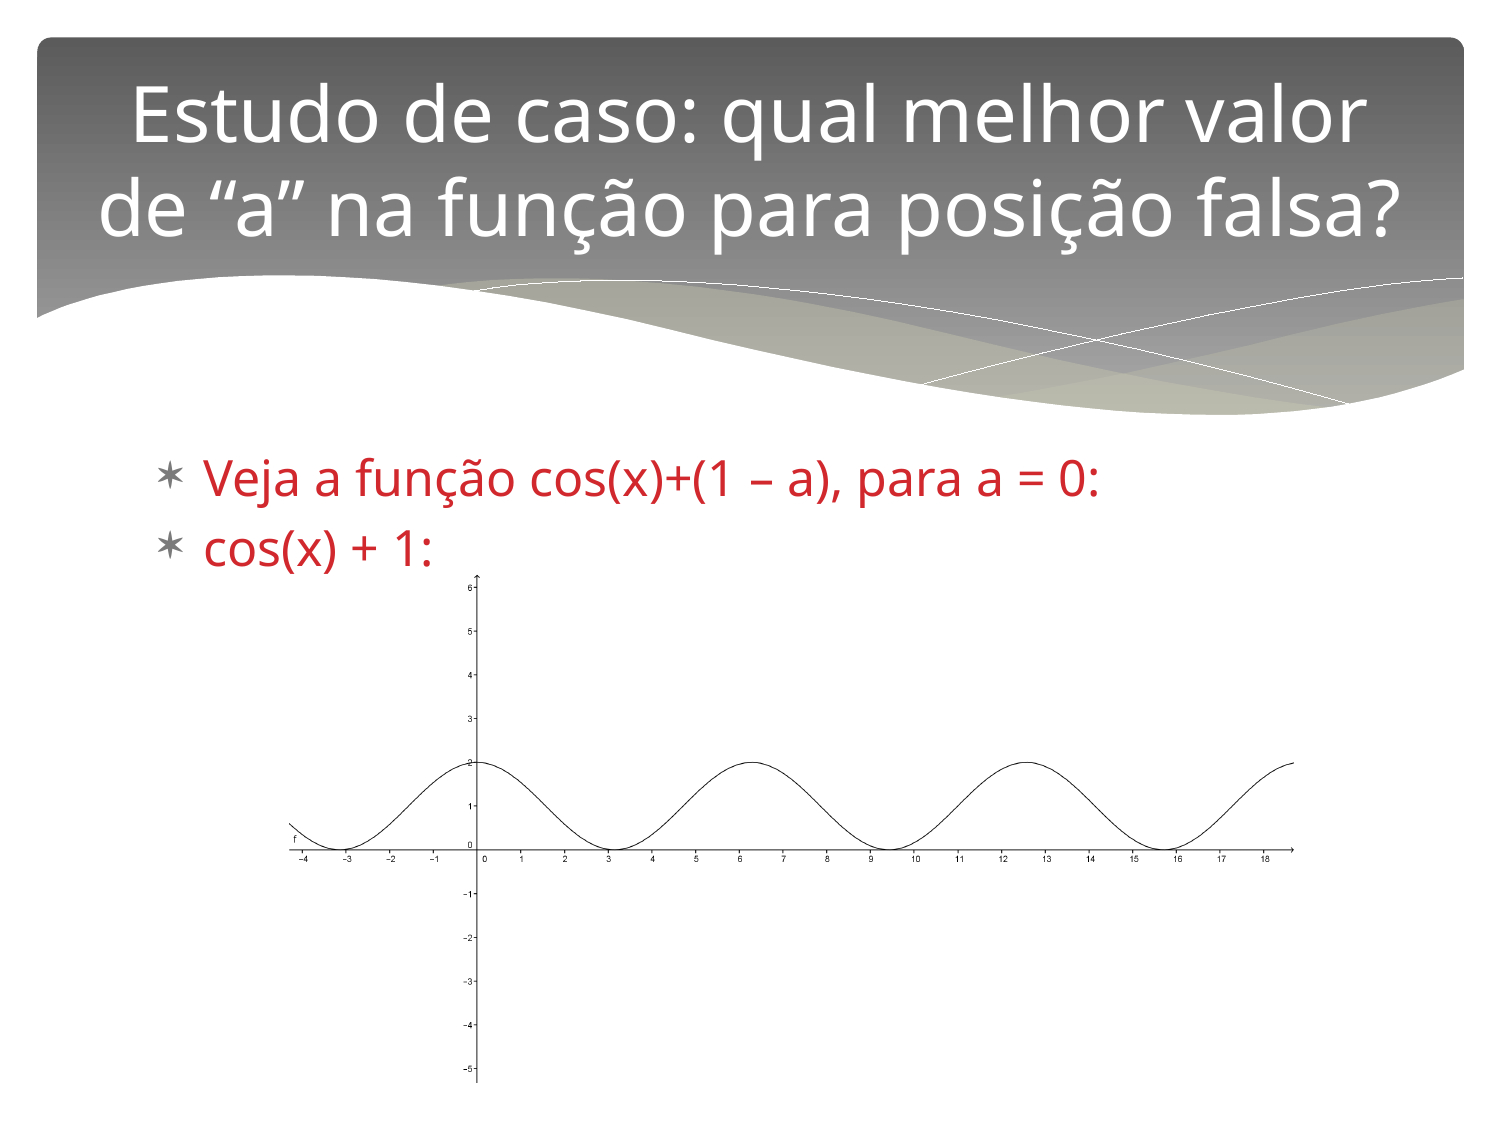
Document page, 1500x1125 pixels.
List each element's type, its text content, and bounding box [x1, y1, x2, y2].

title Estudo de caso: qual melhor valor de “a” na função para posição falsa? [75, 55, 1425, 261]
picture [289, 574, 1294, 1083]
list Veja a função cos(x)+(1 – a), para a = 0: cos(x) + 1: [143, 438, 1359, 1005]
